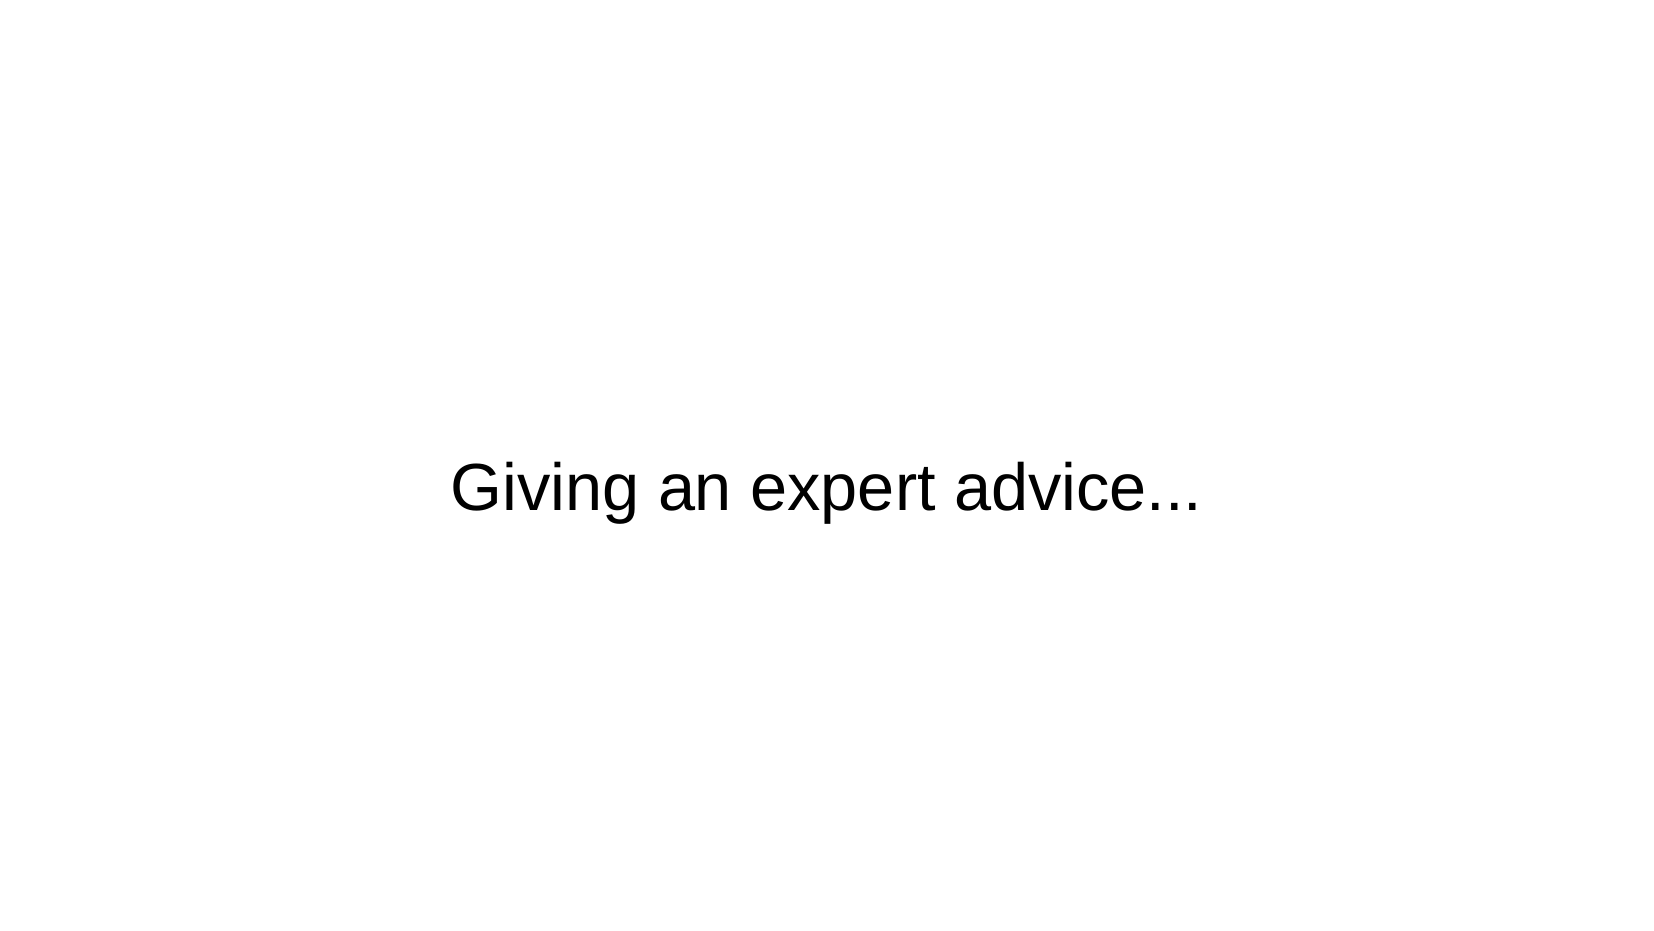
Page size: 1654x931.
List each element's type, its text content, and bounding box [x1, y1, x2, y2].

subtitle Giving an expert advice... [82, 217, 1571, 758]
